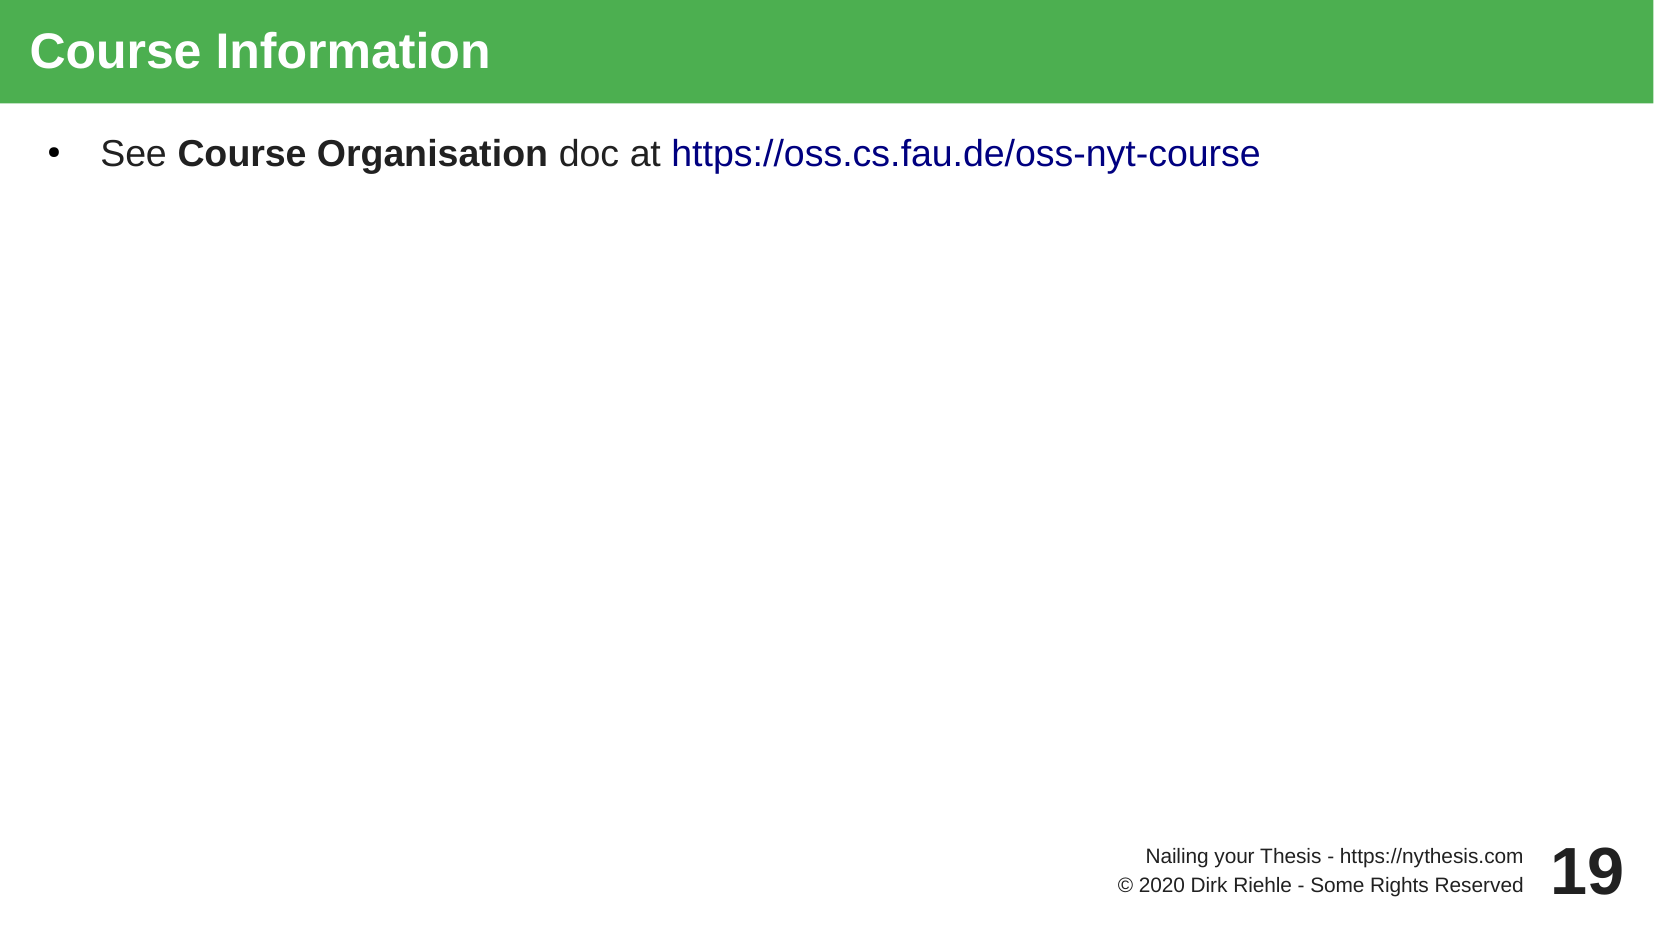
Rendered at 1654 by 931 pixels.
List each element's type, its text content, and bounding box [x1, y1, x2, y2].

title Course Information [0, 0, 1654, 104]
list See Course Organisation doc at https://oss.cs.fau.de/oss-nyt-course [29, 132, 1625, 813]
